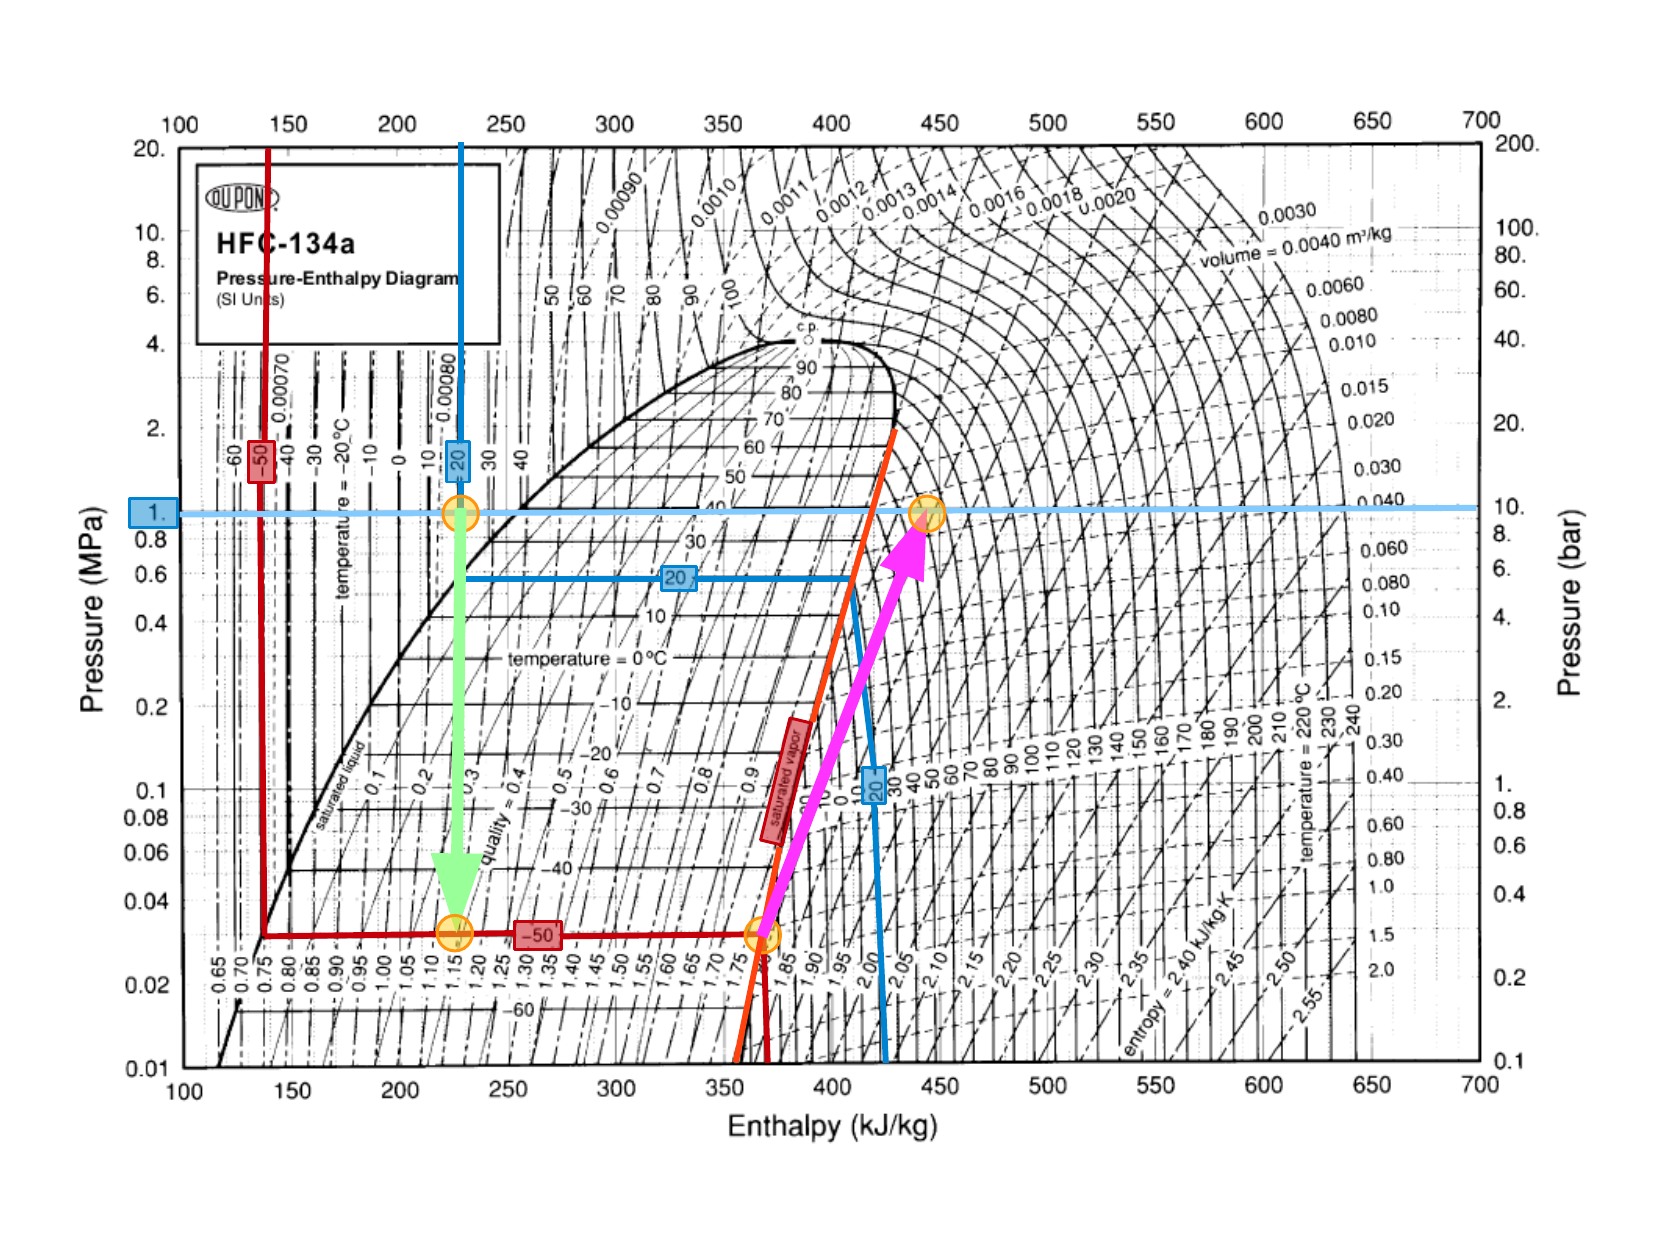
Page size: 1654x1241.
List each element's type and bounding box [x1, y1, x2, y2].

text_box [248, 441, 275, 483]
text_box [437, 915, 473, 951]
text_box [442, 496, 479, 531]
text_box [762, 922, 781, 953]
text_box [862, 767, 886, 804]
text_box [745, 917, 762, 952]
text_box [760, 717, 812, 846]
text_box [909, 496, 945, 532]
text_box [446, 441, 470, 483]
text_box [514, 921, 562, 950]
text_box [129, 498, 178, 528]
text_box [661, 566, 697, 591]
picture [54, 91, 1602, 1150]
